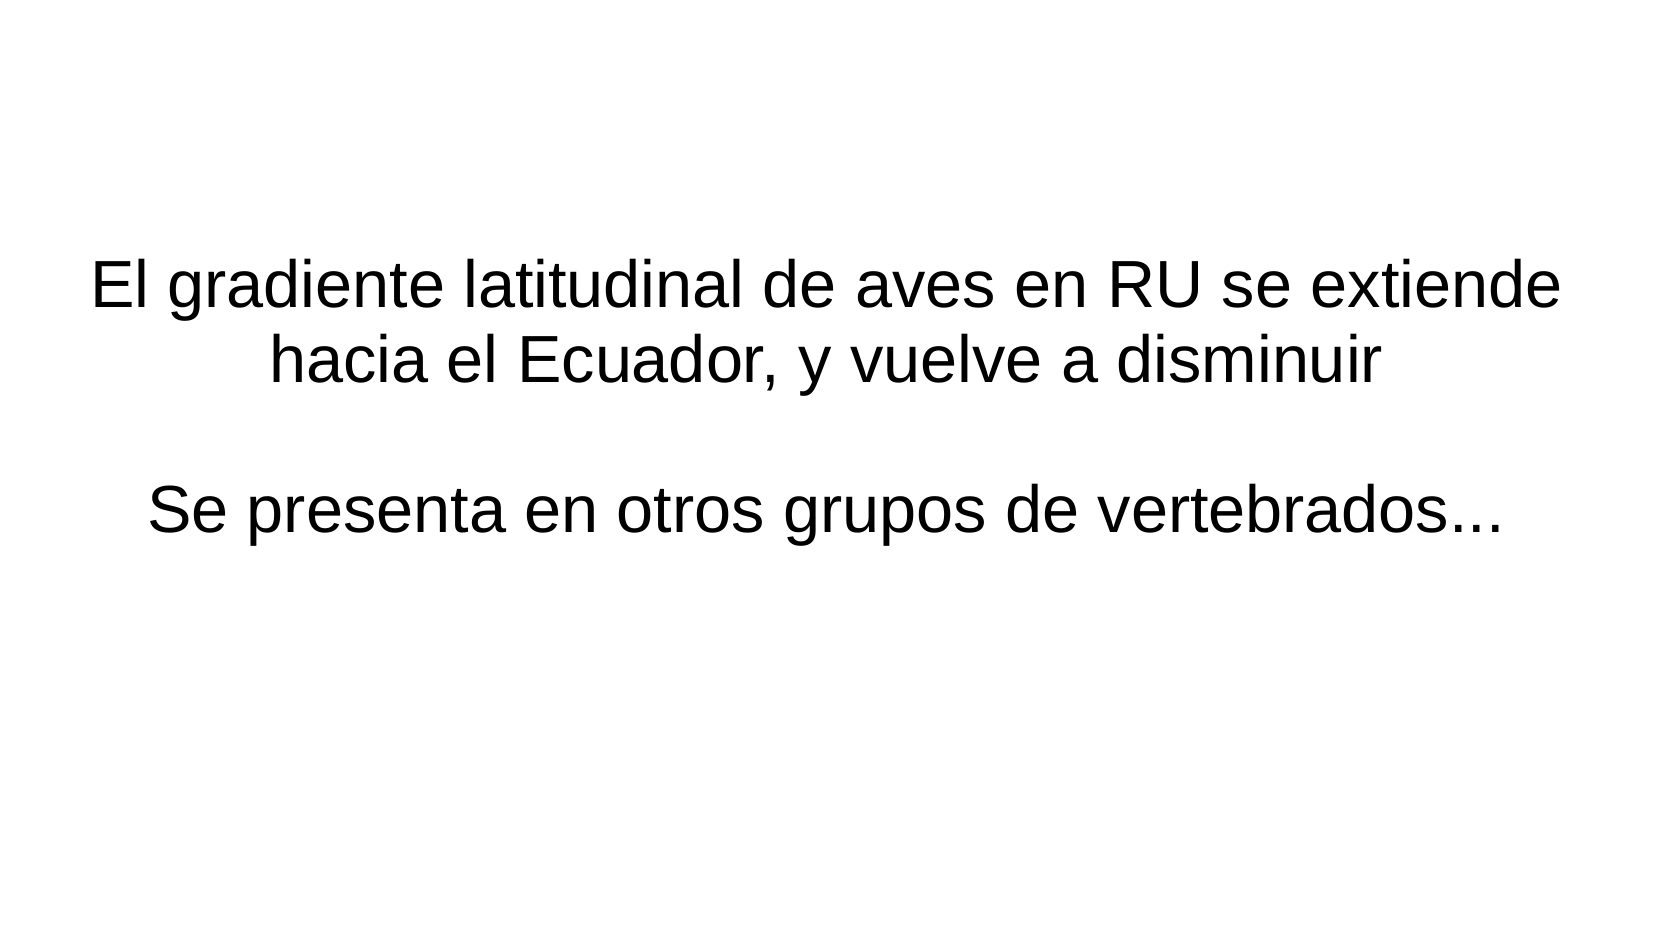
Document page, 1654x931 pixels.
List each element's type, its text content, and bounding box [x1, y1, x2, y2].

subtitle El gradiente latitudinal de aves en RU se extiende hacia el Ecuador, y vuelve a disminuir Se presenta en otros grupos de vertebrados... [82, 37, 1571, 757]
